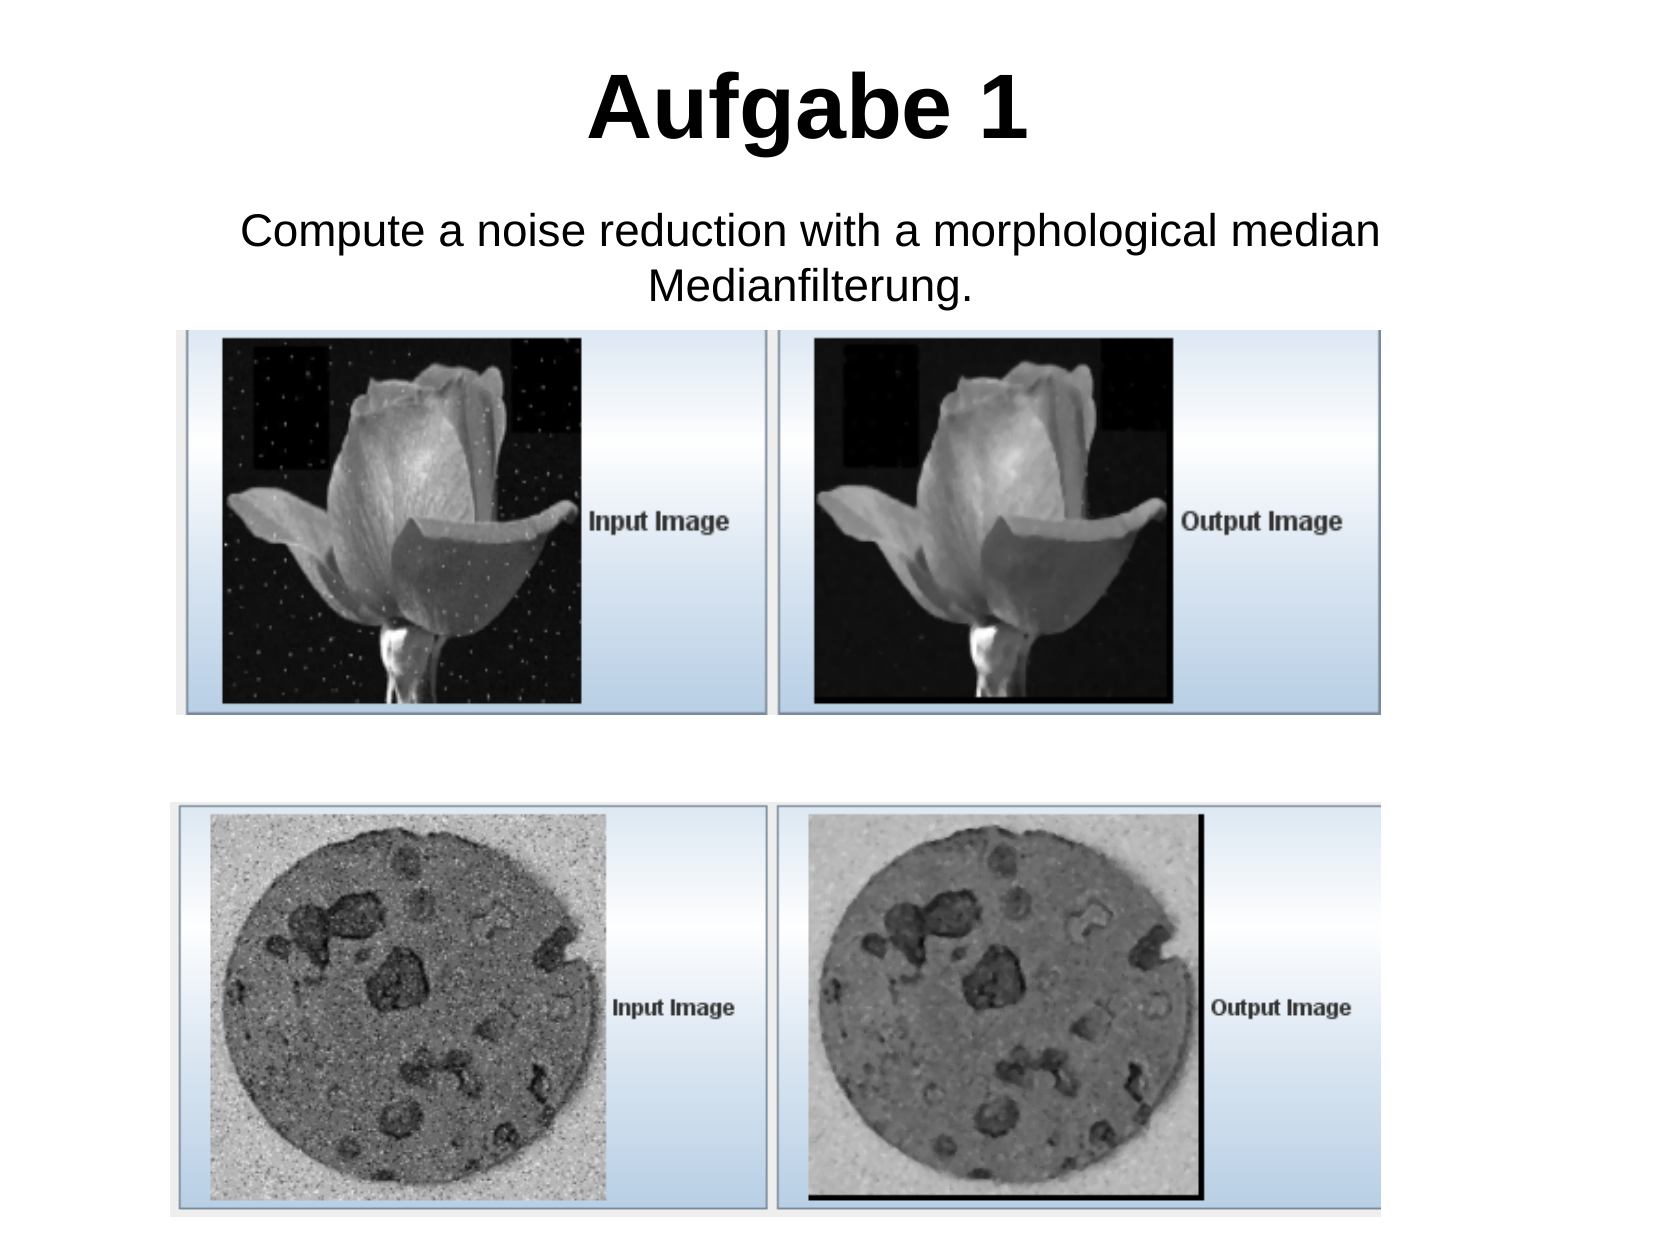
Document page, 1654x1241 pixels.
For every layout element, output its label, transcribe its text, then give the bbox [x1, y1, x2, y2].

title Compute a noise reduction with a morphological median Medianfilterung. [104, 179, 1517, 332]
picture [170, 802, 1381, 1217]
title Aufgabe 1 [102, 26, 1515, 178]
picture [176, 330, 1381, 715]
